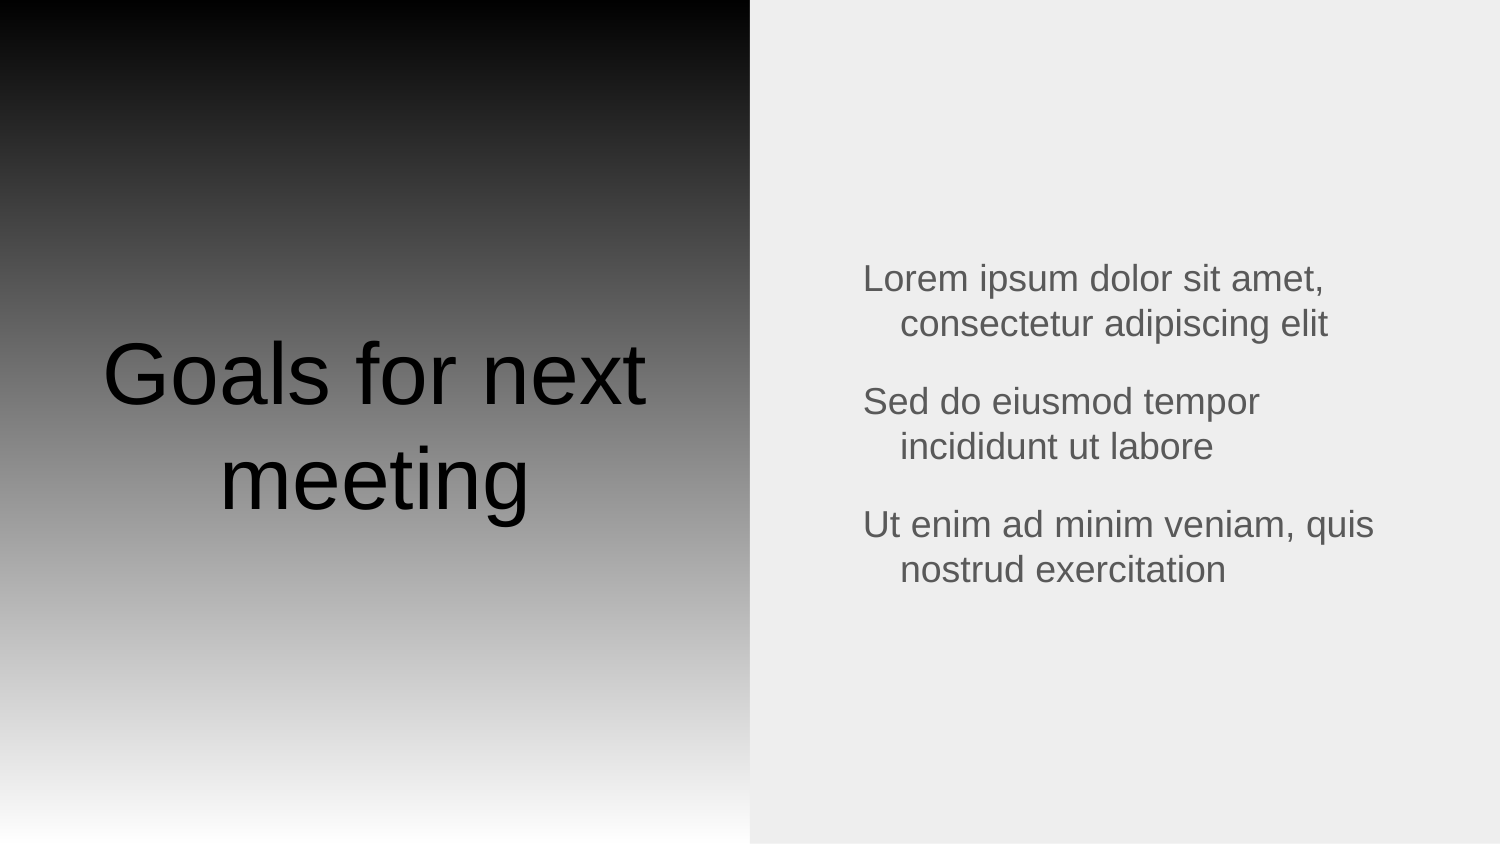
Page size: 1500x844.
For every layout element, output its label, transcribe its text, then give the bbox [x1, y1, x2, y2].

list Lorem ipsum dolor sit amet, consectetur adipiscing elit Sed do eiusmod tempor incididunt ut labore Ut enim ad minim veniam, quis nostrud exercitation [810, 118, 1440, 725]
title Goals for next meeting [43, 313, 708, 530]
